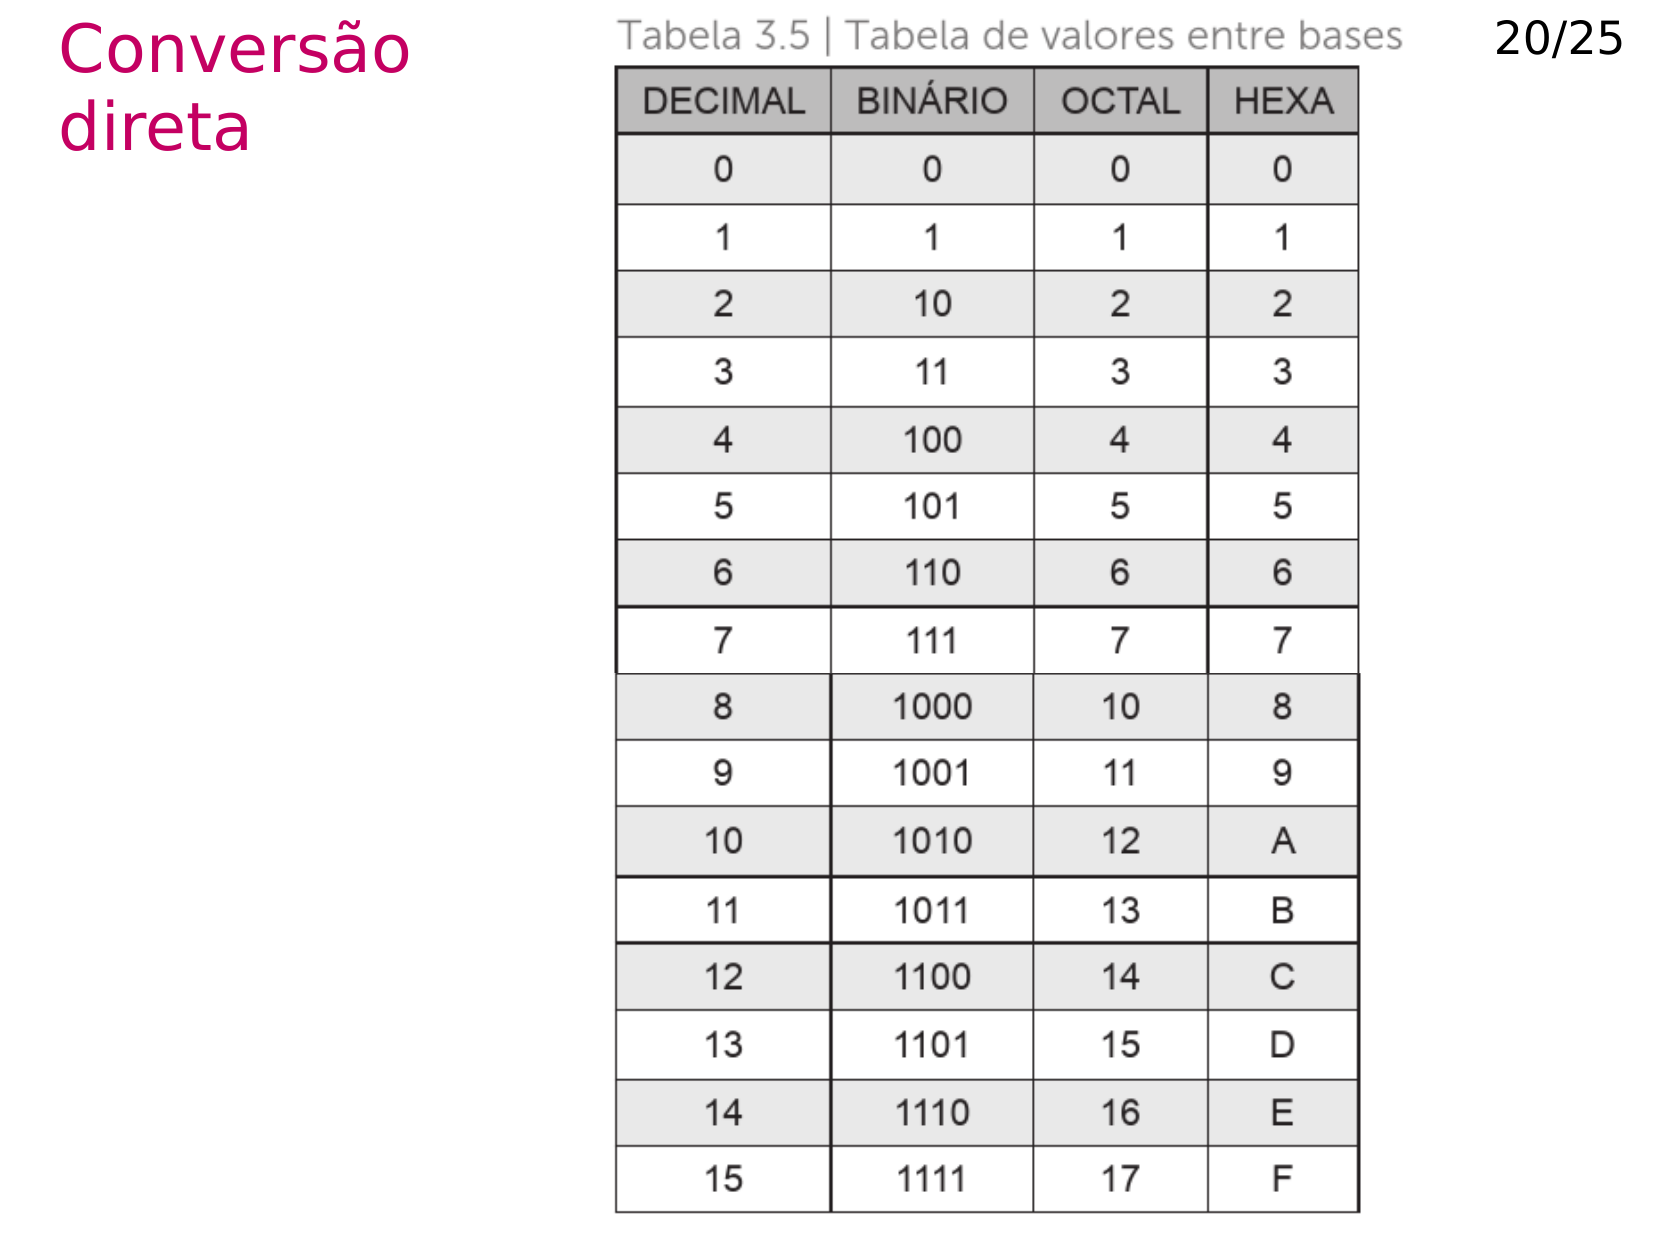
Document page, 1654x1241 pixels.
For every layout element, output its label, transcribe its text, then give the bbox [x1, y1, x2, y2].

title Conversão direta [59, 10, 1625, 167]
picture [606, 12, 1406, 1217]
